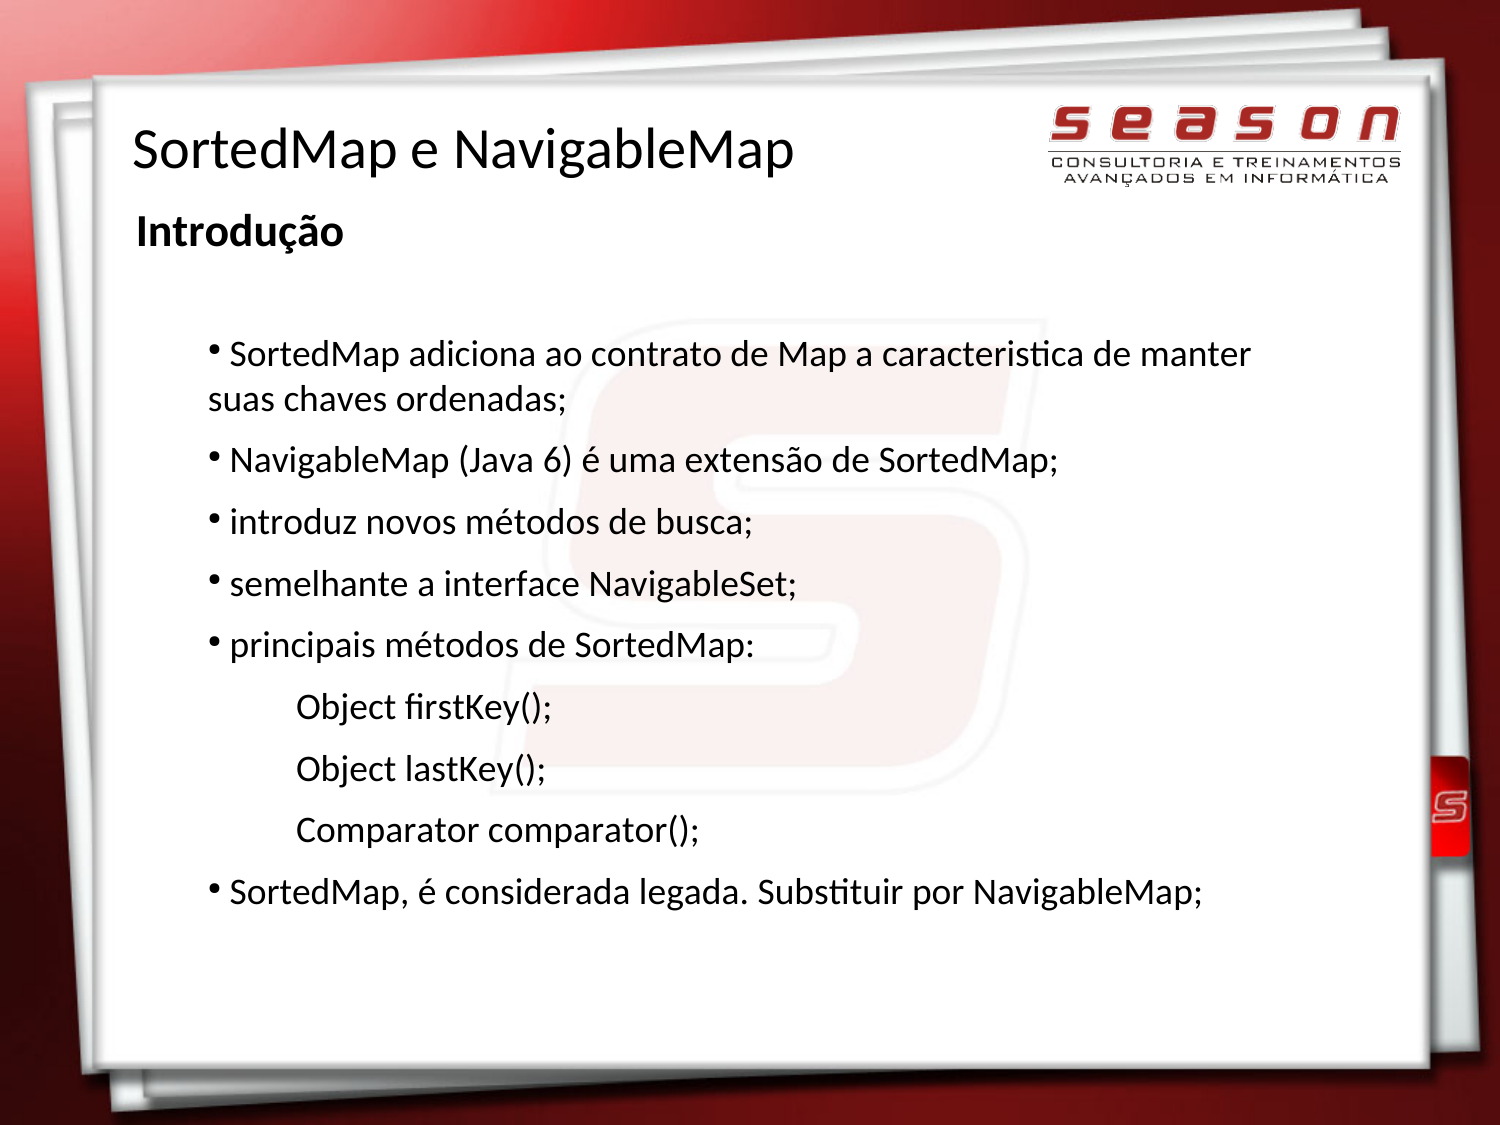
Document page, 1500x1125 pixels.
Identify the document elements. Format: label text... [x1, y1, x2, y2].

text_box SortedMap adiciona ao contrato de Map a caracteristica de manter suas chaves ordenadas; NavigableMap (Java 6) é uma extensão de SortedMap; introduz novos métodos de busca; semelhante a interface NavigableSet; principais métodos de SortedMap: Object firstKey(); Object lastKey(); Comparator comparator(); SortedMap, é considerada legada. Substituir por NavigableMap; [207, 305, 1328, 935]
picture [0, 0, 1500, 1125]
title SortedMap e NavigableMap [118, 33, 1394, 257]
text_box Introdução [135, 200, 1246, 256]
